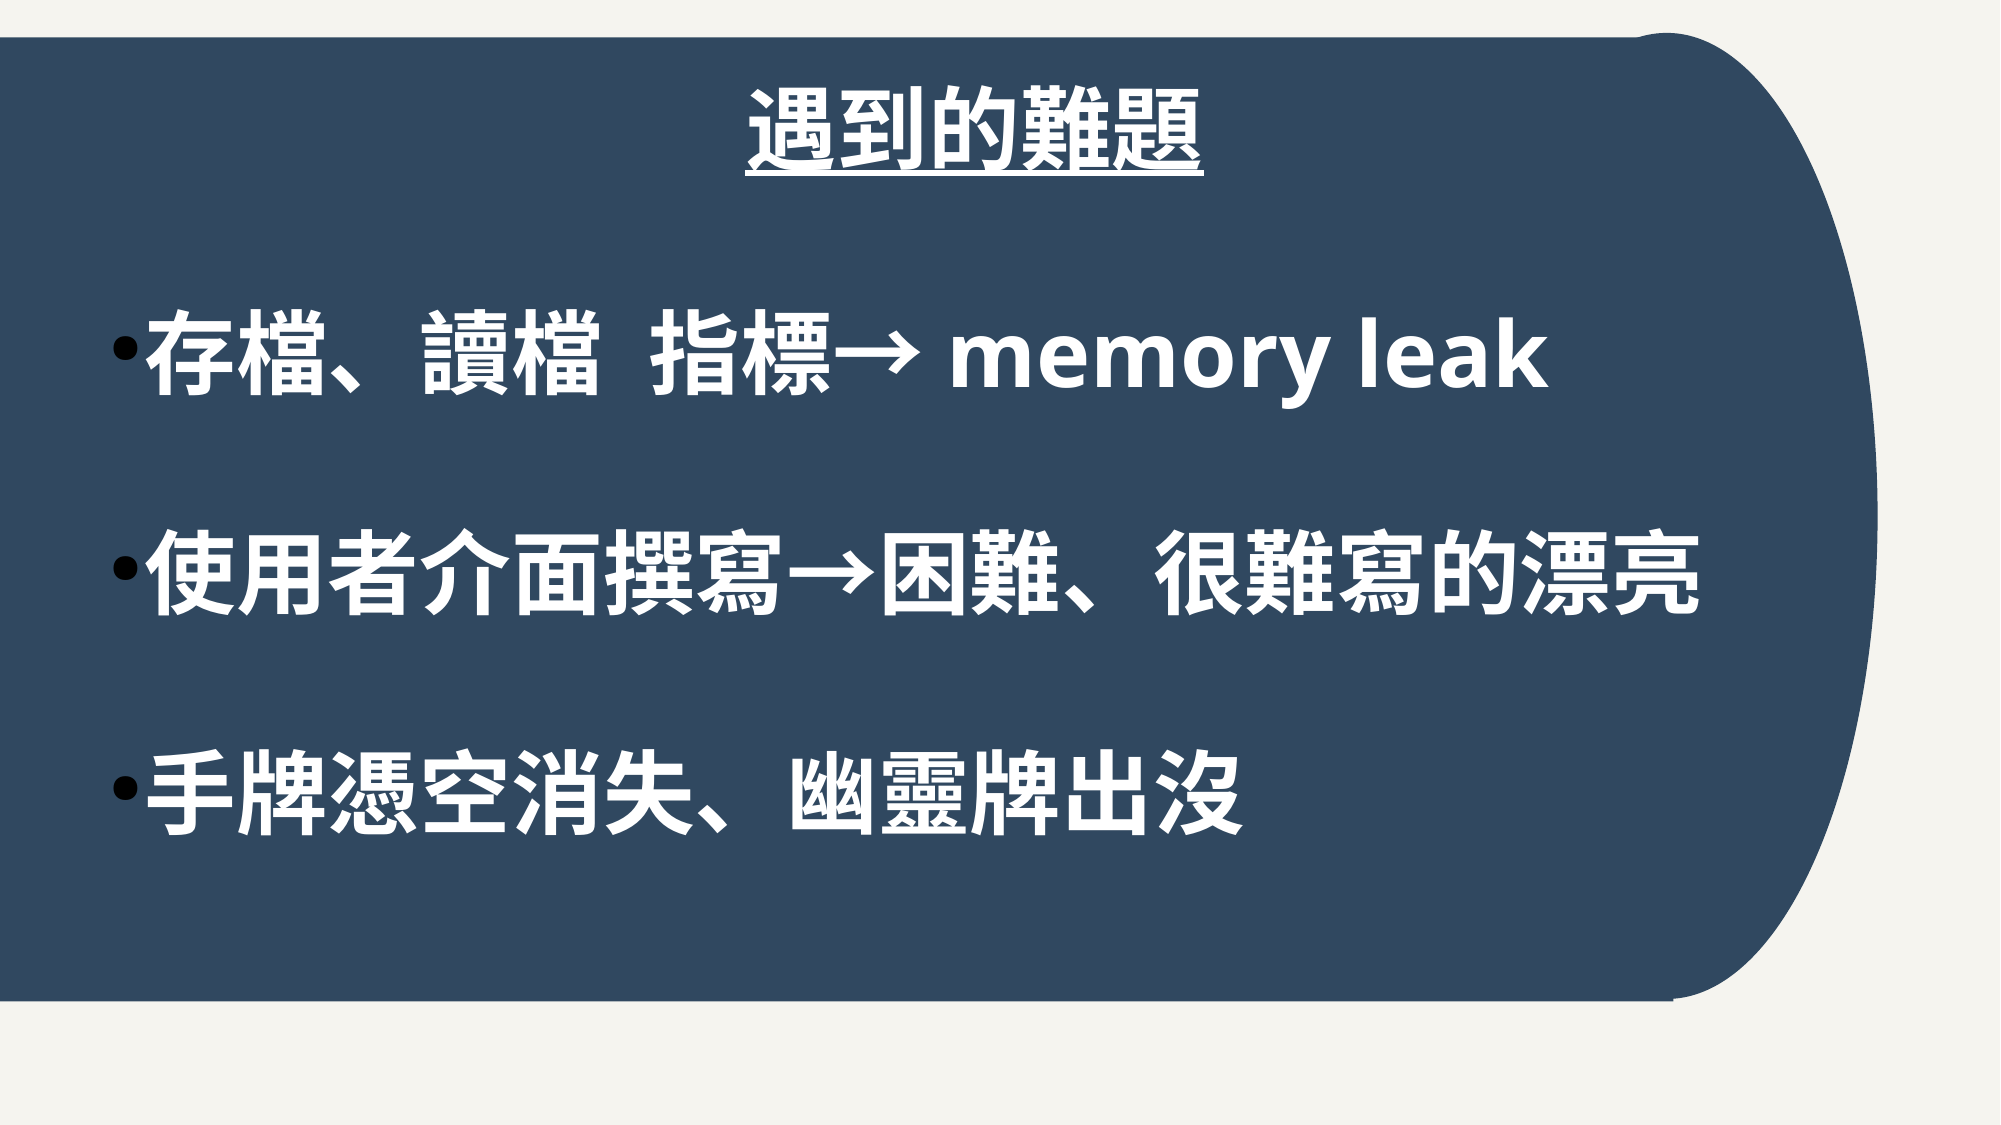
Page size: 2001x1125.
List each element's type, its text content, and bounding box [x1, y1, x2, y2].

text_box 存檔、讀檔 指標→memory leak 使用者介面撰寫→困難、很難寫的漂亮 手牌憑空消失、幽靈牌出沒 [94, 288, 1831, 854]
text_box 遇到的難題 [694, 64, 1500, 189]
text_box [0, 32, 1878, 1002]
